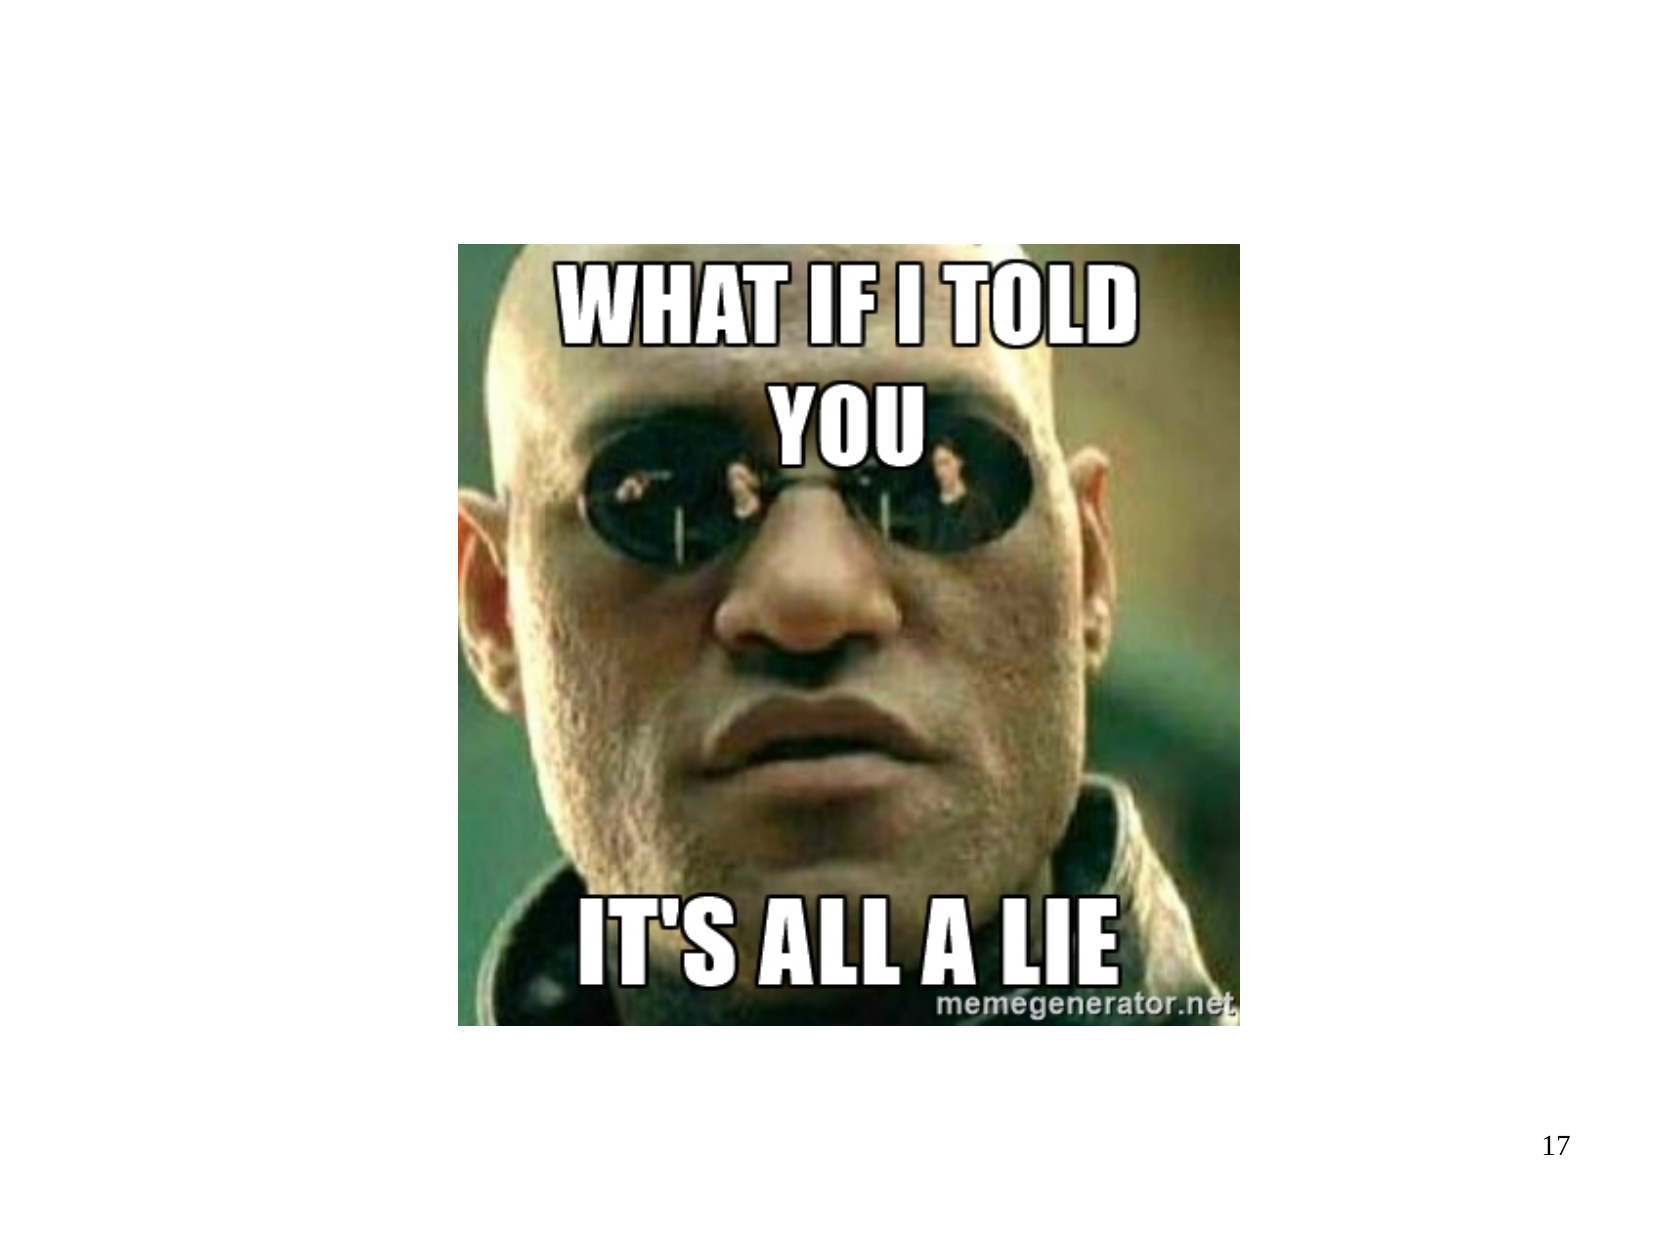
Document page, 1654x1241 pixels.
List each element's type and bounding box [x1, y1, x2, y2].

picture [458, 244, 1240, 1026]
